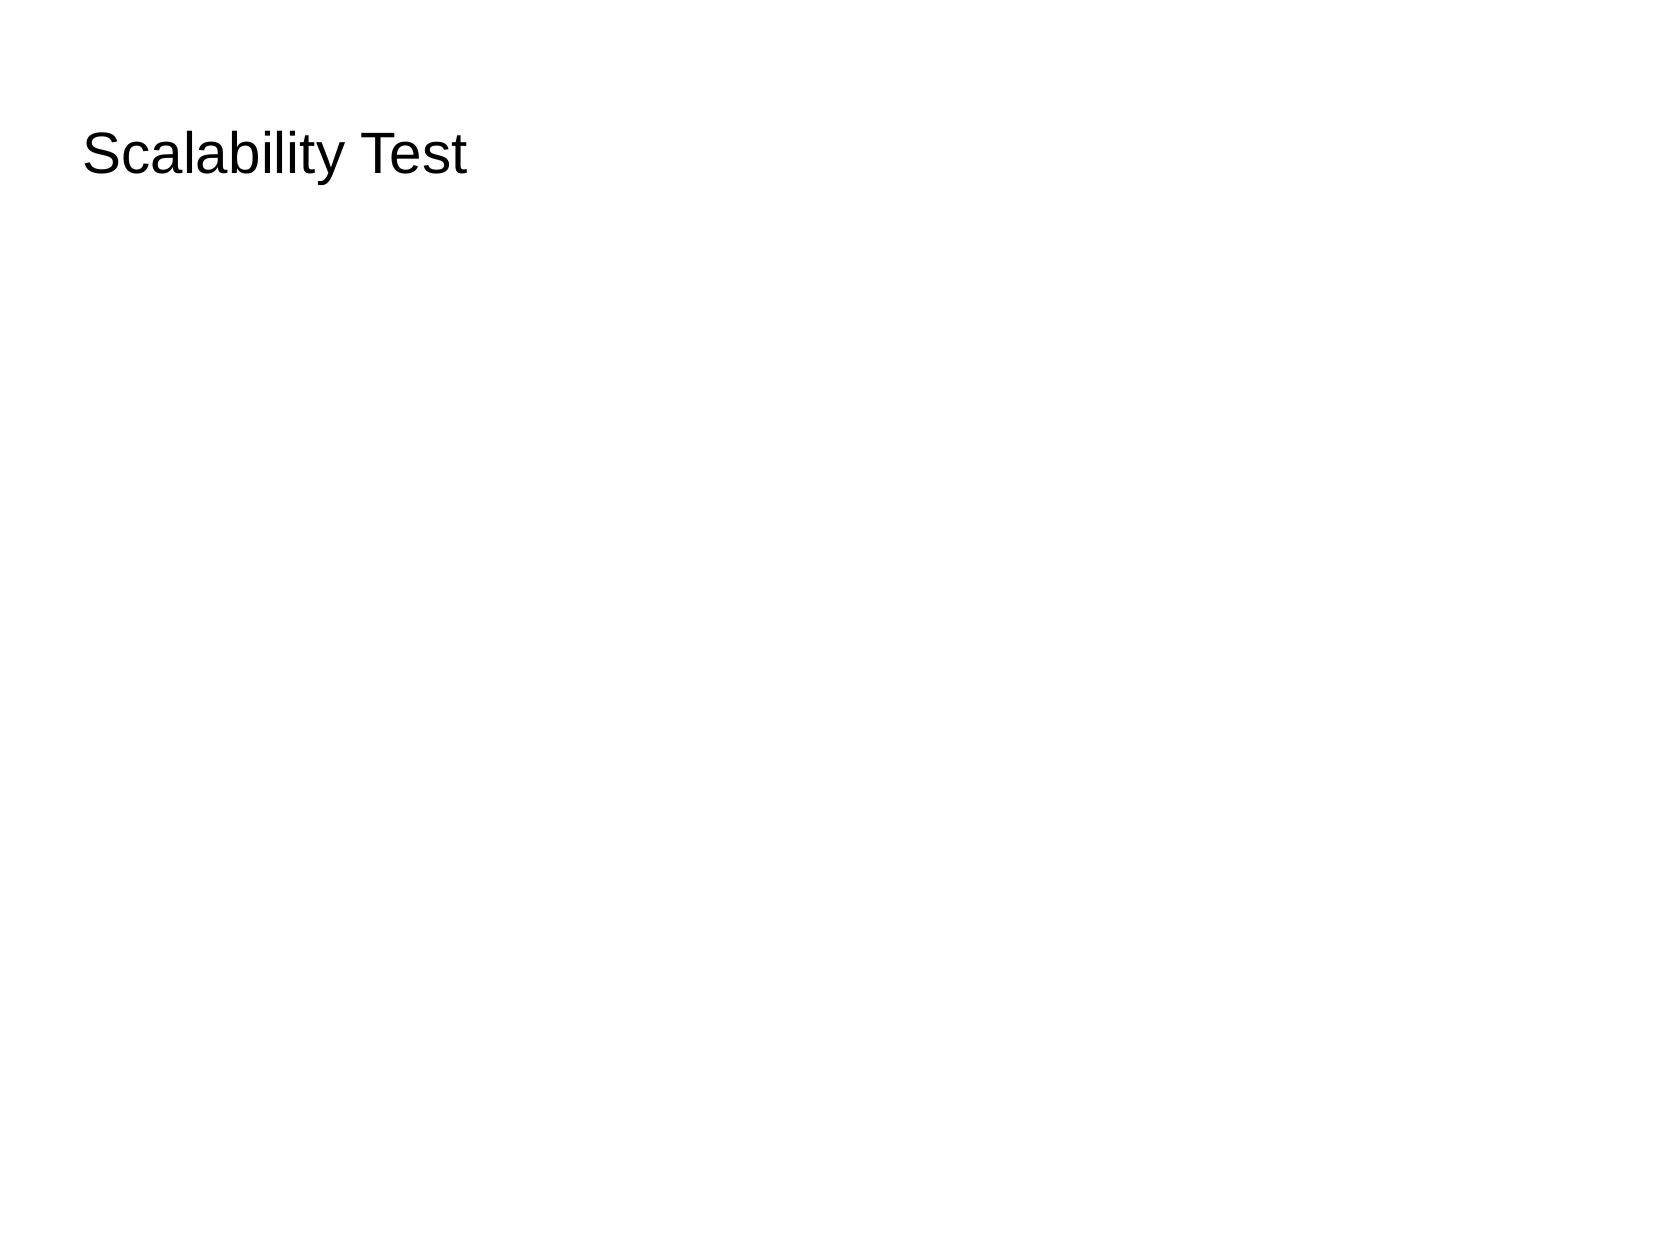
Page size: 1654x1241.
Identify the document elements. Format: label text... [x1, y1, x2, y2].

title Scalability Test [82, 49, 1571, 257]
